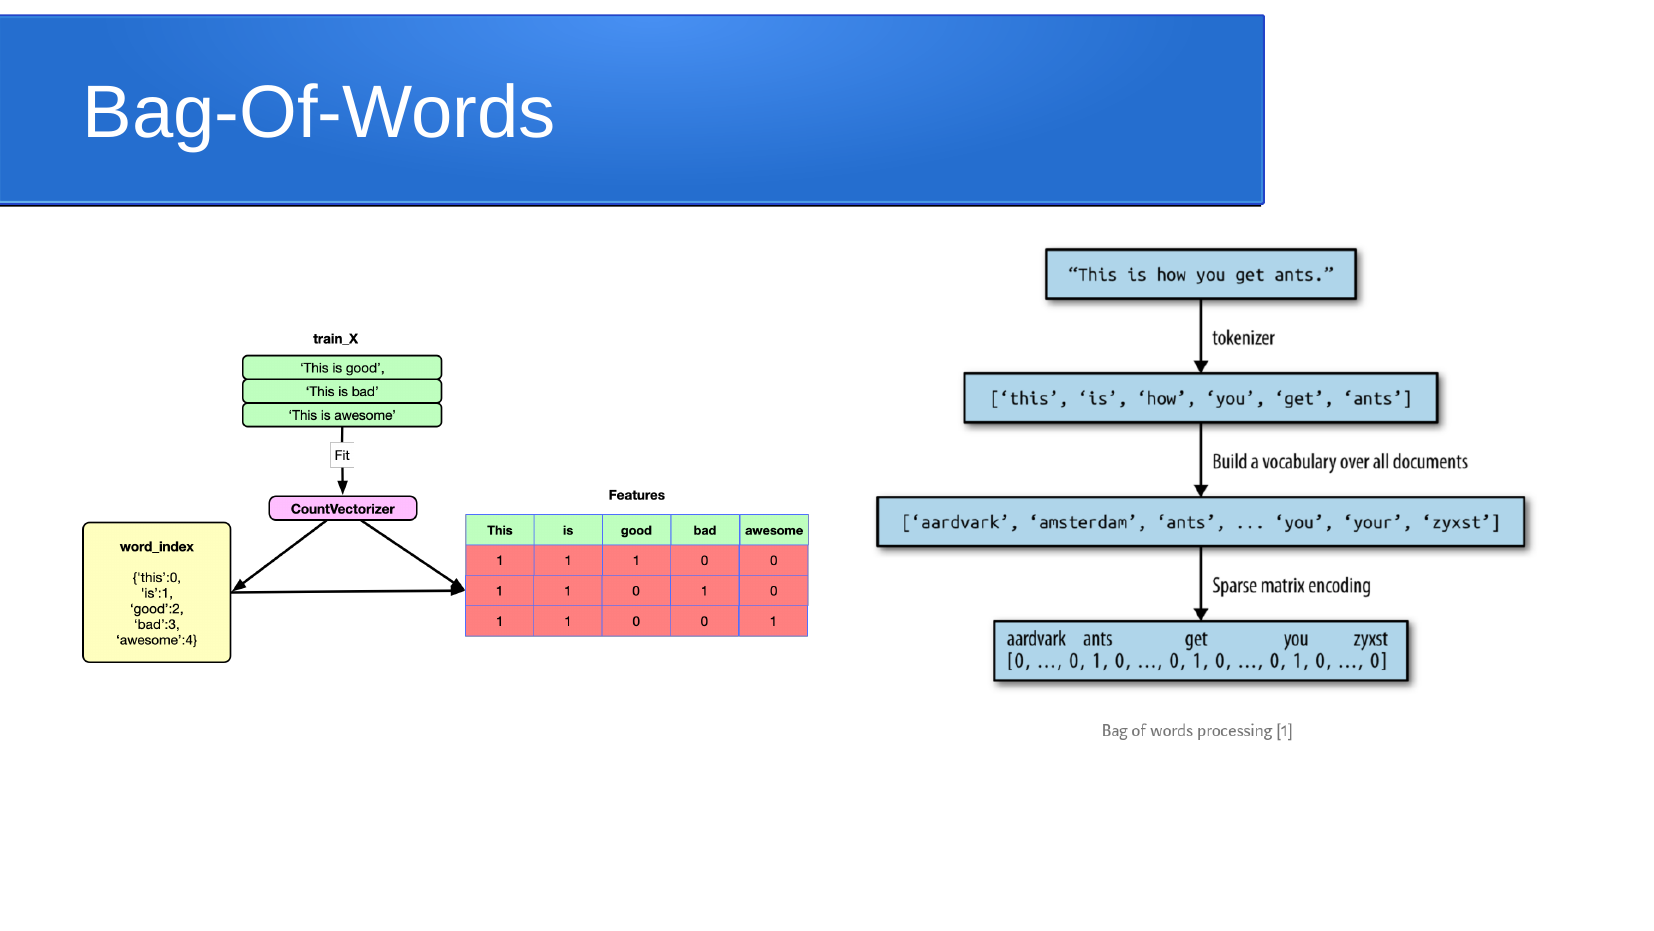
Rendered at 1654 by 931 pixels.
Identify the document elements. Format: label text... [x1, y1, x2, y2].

picture [845, 229, 1572, 759]
picture [82, 325, 809, 663]
title Bag-Of-Words [82, 35, 1235, 189]
